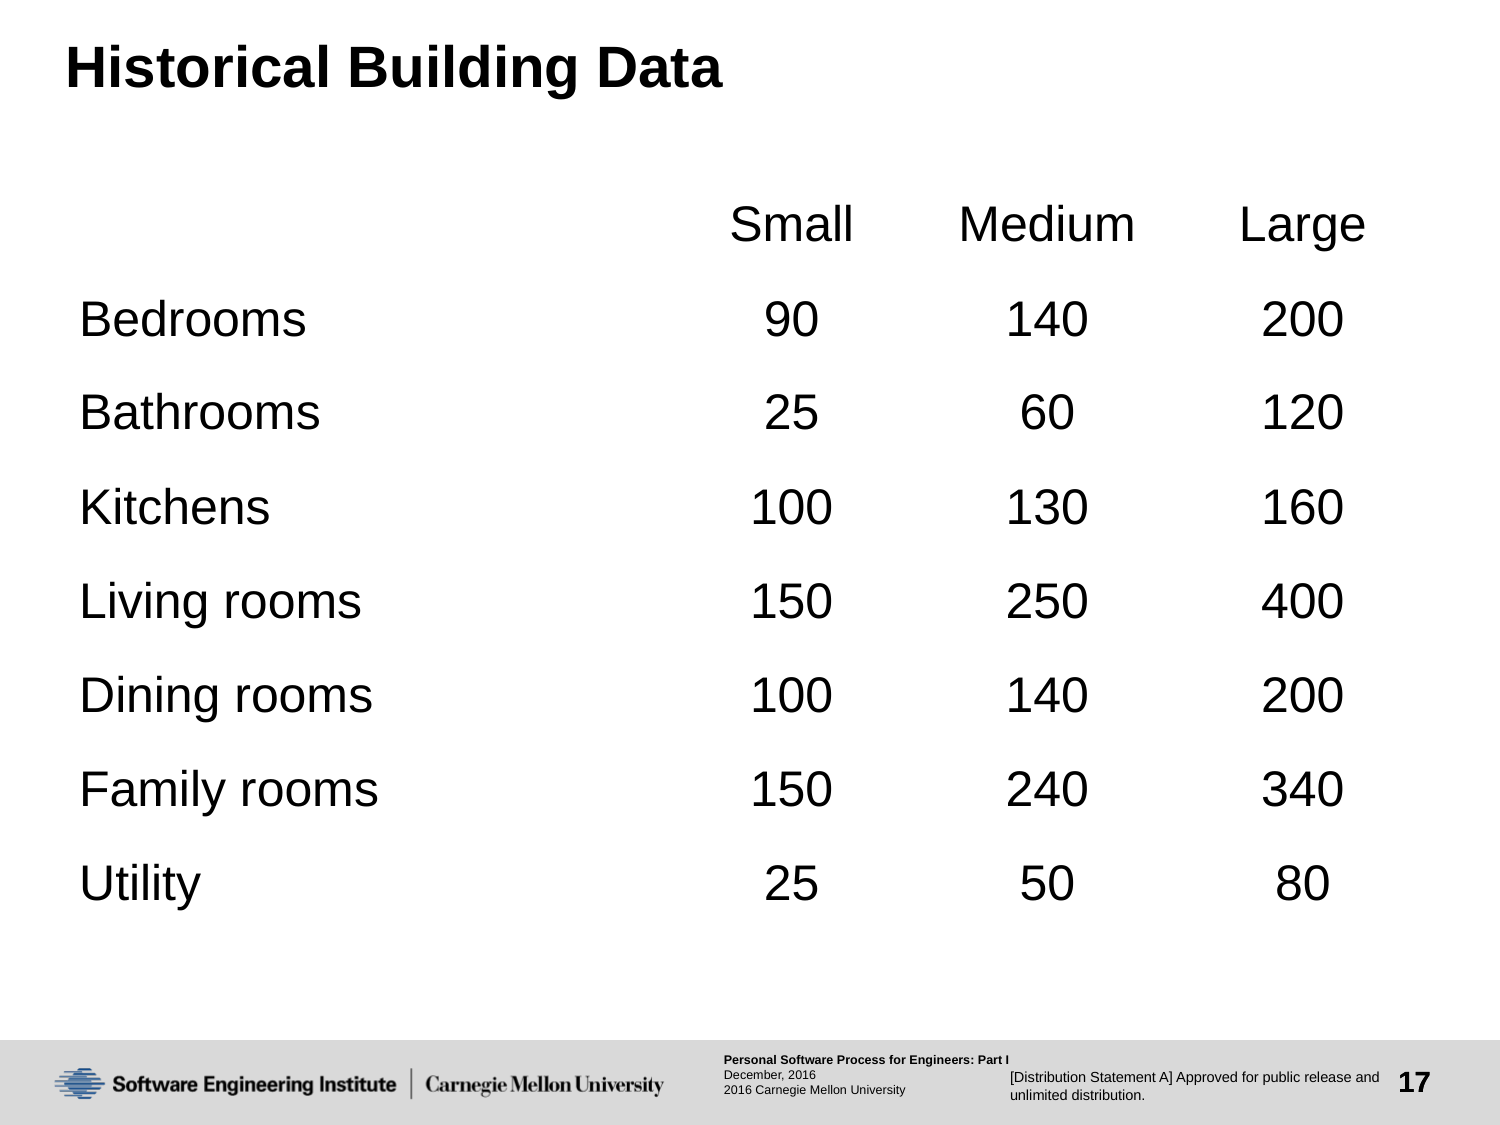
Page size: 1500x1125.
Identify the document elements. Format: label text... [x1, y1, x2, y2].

table_cell 240 [919, 742, 1175, 836]
table_cell 25 [664, 366, 919, 460]
table_cell 200 [1175, 272, 1431, 366]
table_cell 250 [919, 554, 1175, 648]
table_cell 100 [664, 648, 919, 742]
table_cell Living rooms [66, 554, 664, 648]
picture [46, 1061, 673, 1104]
table_cell 400 [1175, 554, 1431, 648]
table_cell 120 [1175, 366, 1431, 460]
table_cell 130 [919, 460, 1175, 554]
table_cell 150 [664, 554, 919, 648]
table_header [66, 177, 664, 272]
table_cell Family rooms [66, 742, 664, 836]
table_cell 340 [1175, 742, 1431, 836]
table_cell 150 [664, 742, 919, 836]
table_cell Utility [66, 836, 664, 931]
table_cell 160 [1175, 460, 1431, 554]
table_header Large [1175, 177, 1431, 272]
table_cell Kitchens [66, 460, 664, 554]
table_cell 50 [919, 836, 1175, 931]
table_cell 80 [1175, 836, 1431, 931]
table_cell 140 [919, 272, 1175, 366]
table_header Medium [919, 177, 1175, 272]
table_cell 100 [664, 460, 919, 554]
table_cell 140 [919, 648, 1175, 742]
table_cell 200 [1175, 648, 1431, 742]
table_cell Bedrooms [66, 272, 664, 366]
title Historical Building Data [65, 37, 1313, 148]
table_cell 25 [664, 836, 919, 931]
table_cell 90 [664, 272, 919, 366]
table_cell Bathrooms [66, 366, 664, 460]
table_header Small [664, 177, 919, 272]
table_cell Dining rooms [66, 648, 664, 742]
table_cell 60 [919, 366, 1175, 460]
